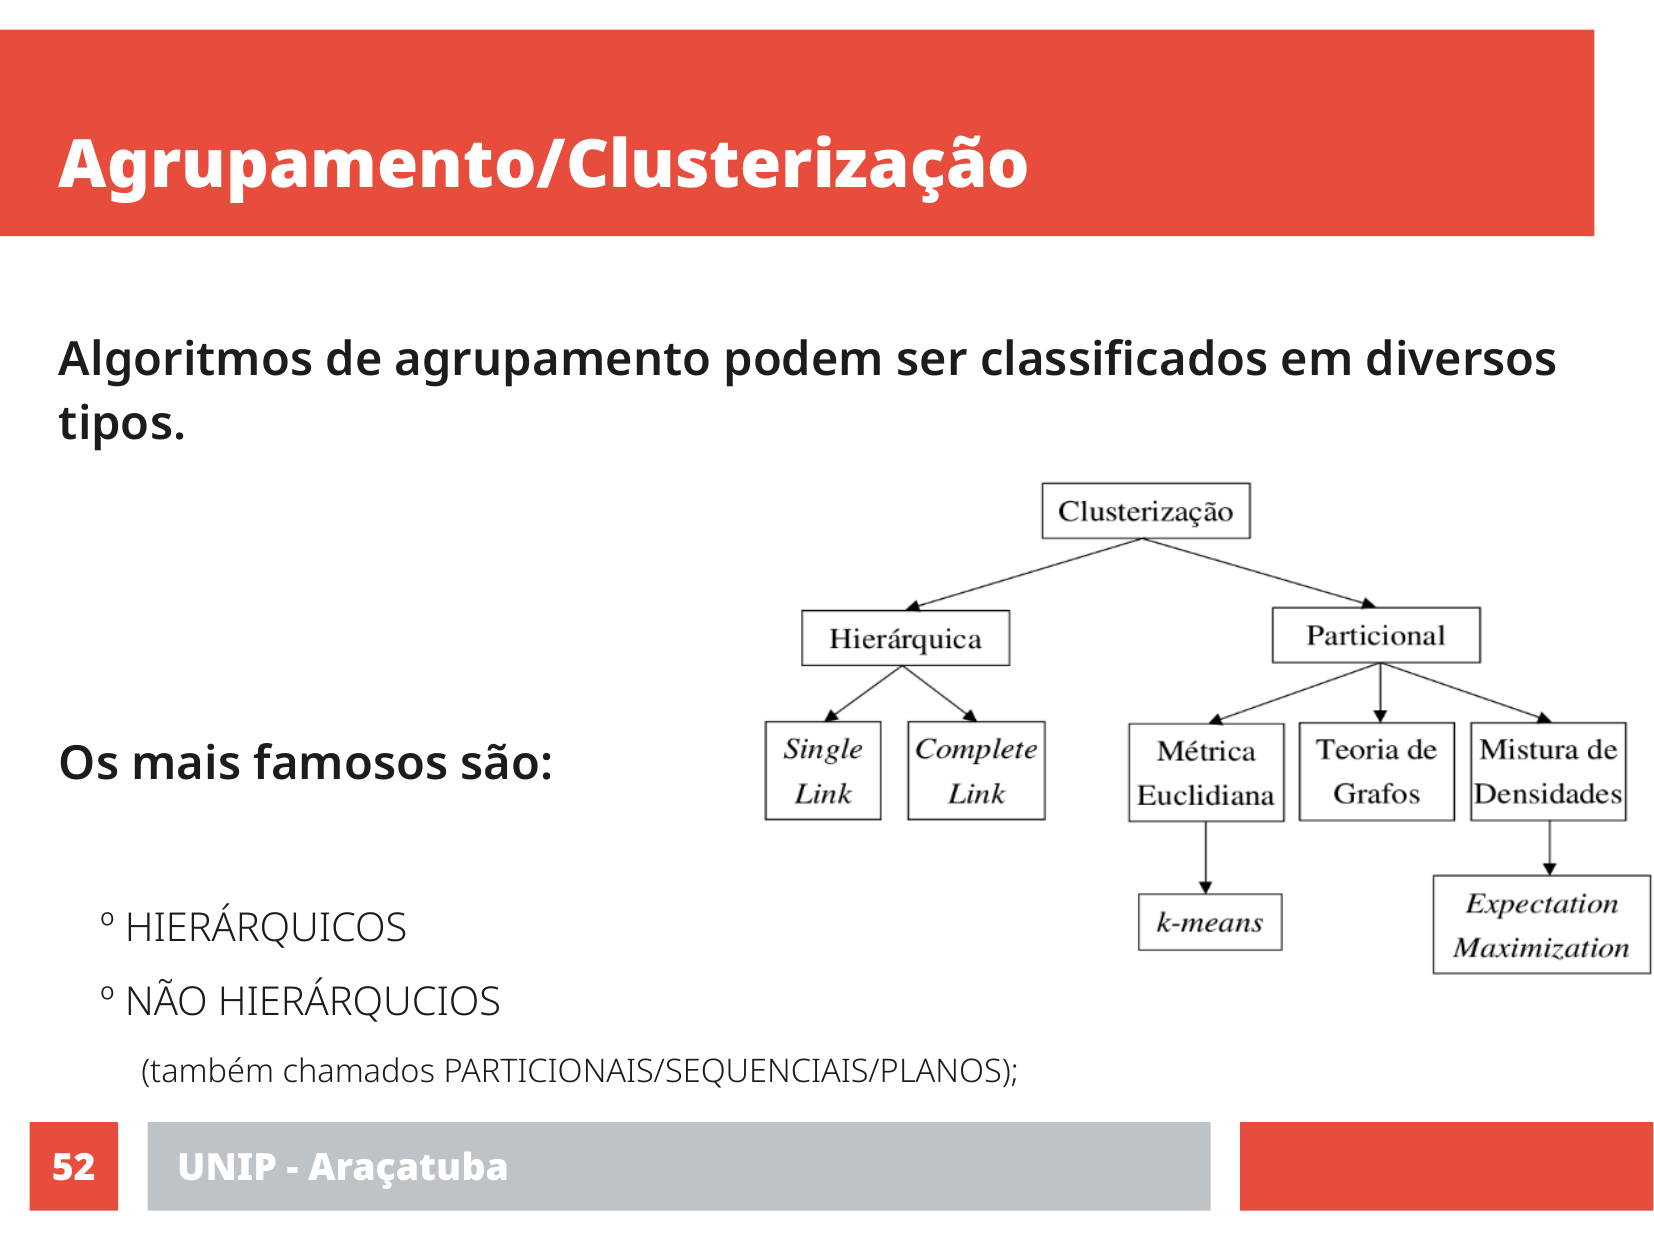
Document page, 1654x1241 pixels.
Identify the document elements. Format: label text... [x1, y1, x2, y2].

picture [758, 476, 1654, 976]
title Agrupamento/Clusterização [59, 59, 1595, 207]
list Algoritmos de agrupamento podem ser classificados em diversos tipos. Os mais famosos são: º HIERÁRQUICOS º NÃO HIERÁRQUCIOS (também chamados PARTICIONAIS/SEQUENCIAIS/PLANOS); [59, 324, 1565, 1093]
